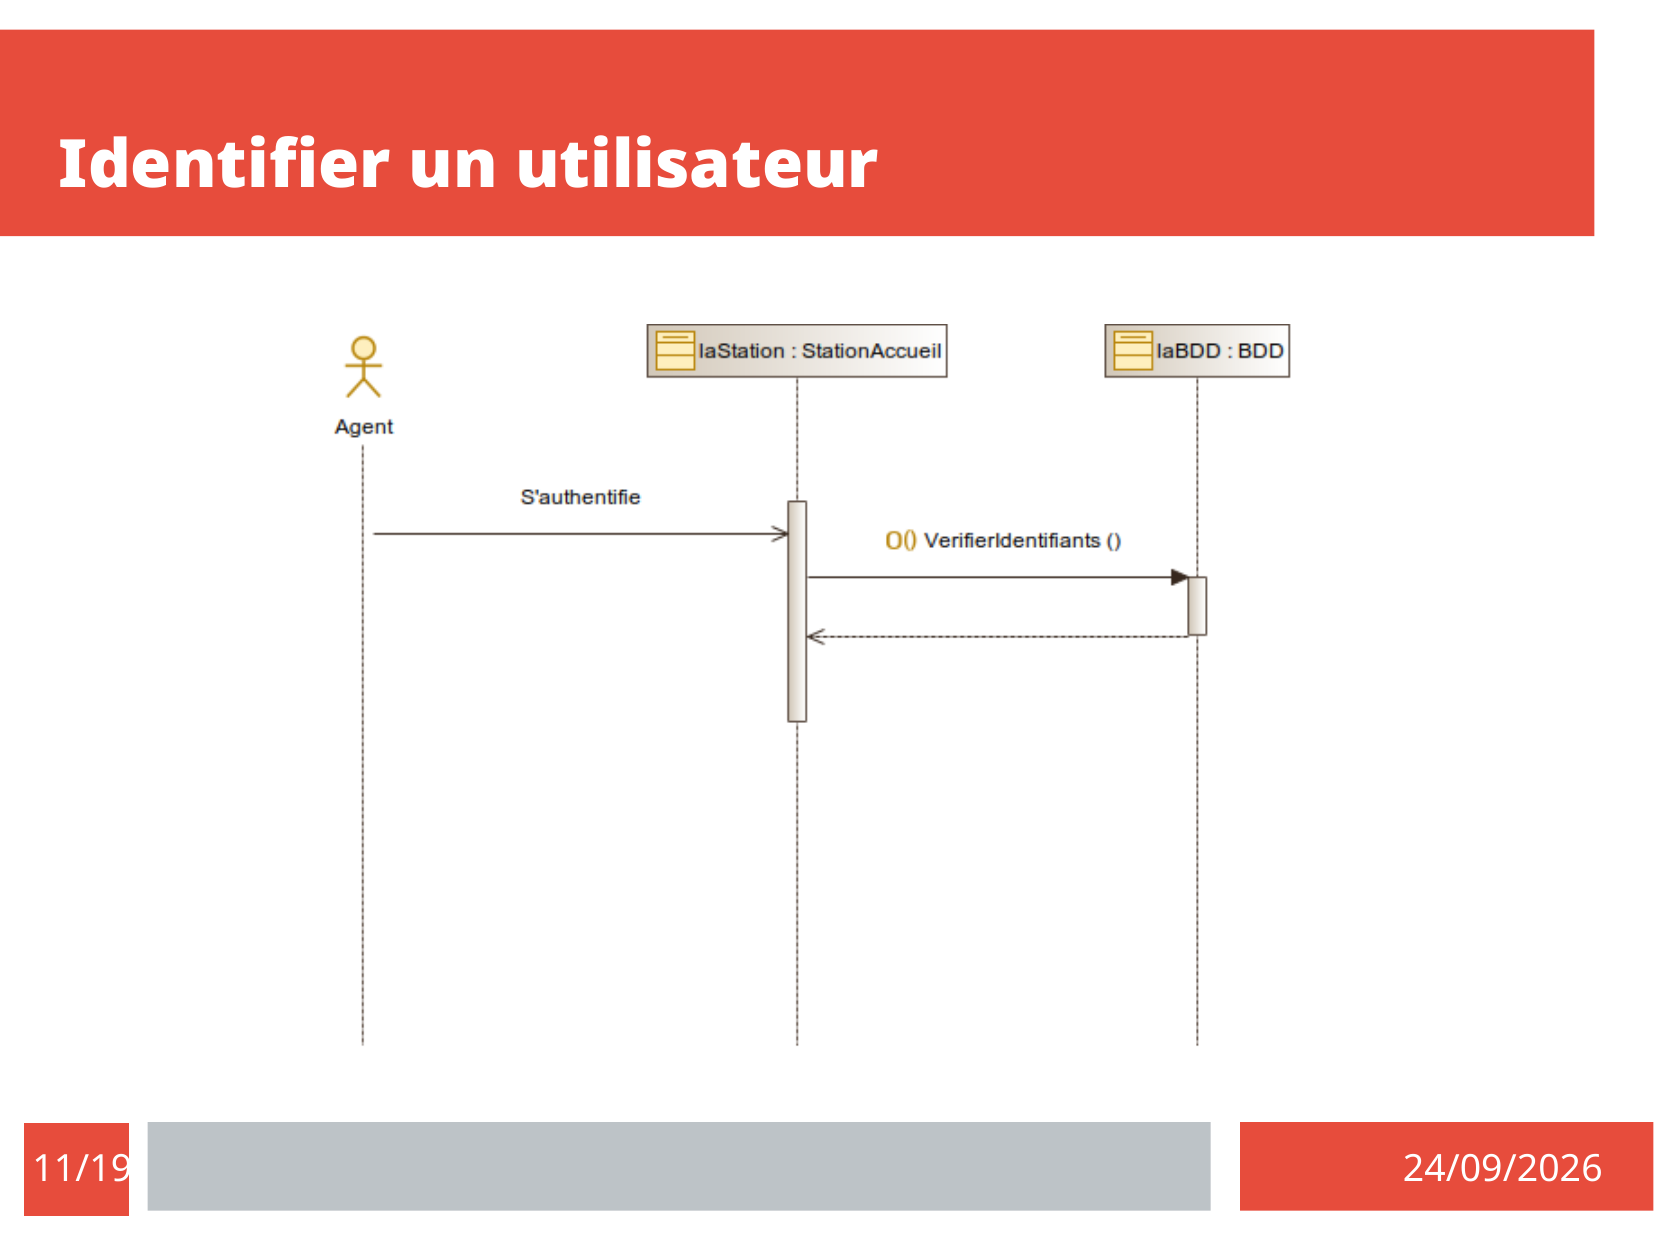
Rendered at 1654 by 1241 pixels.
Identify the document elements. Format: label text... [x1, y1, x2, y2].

picture [283, 324, 1341, 1093]
text_box 28/01/2020 [1388, 1133, 1634, 1196]
title Identifier un utilisateur [59, 59, 1595, 207]
